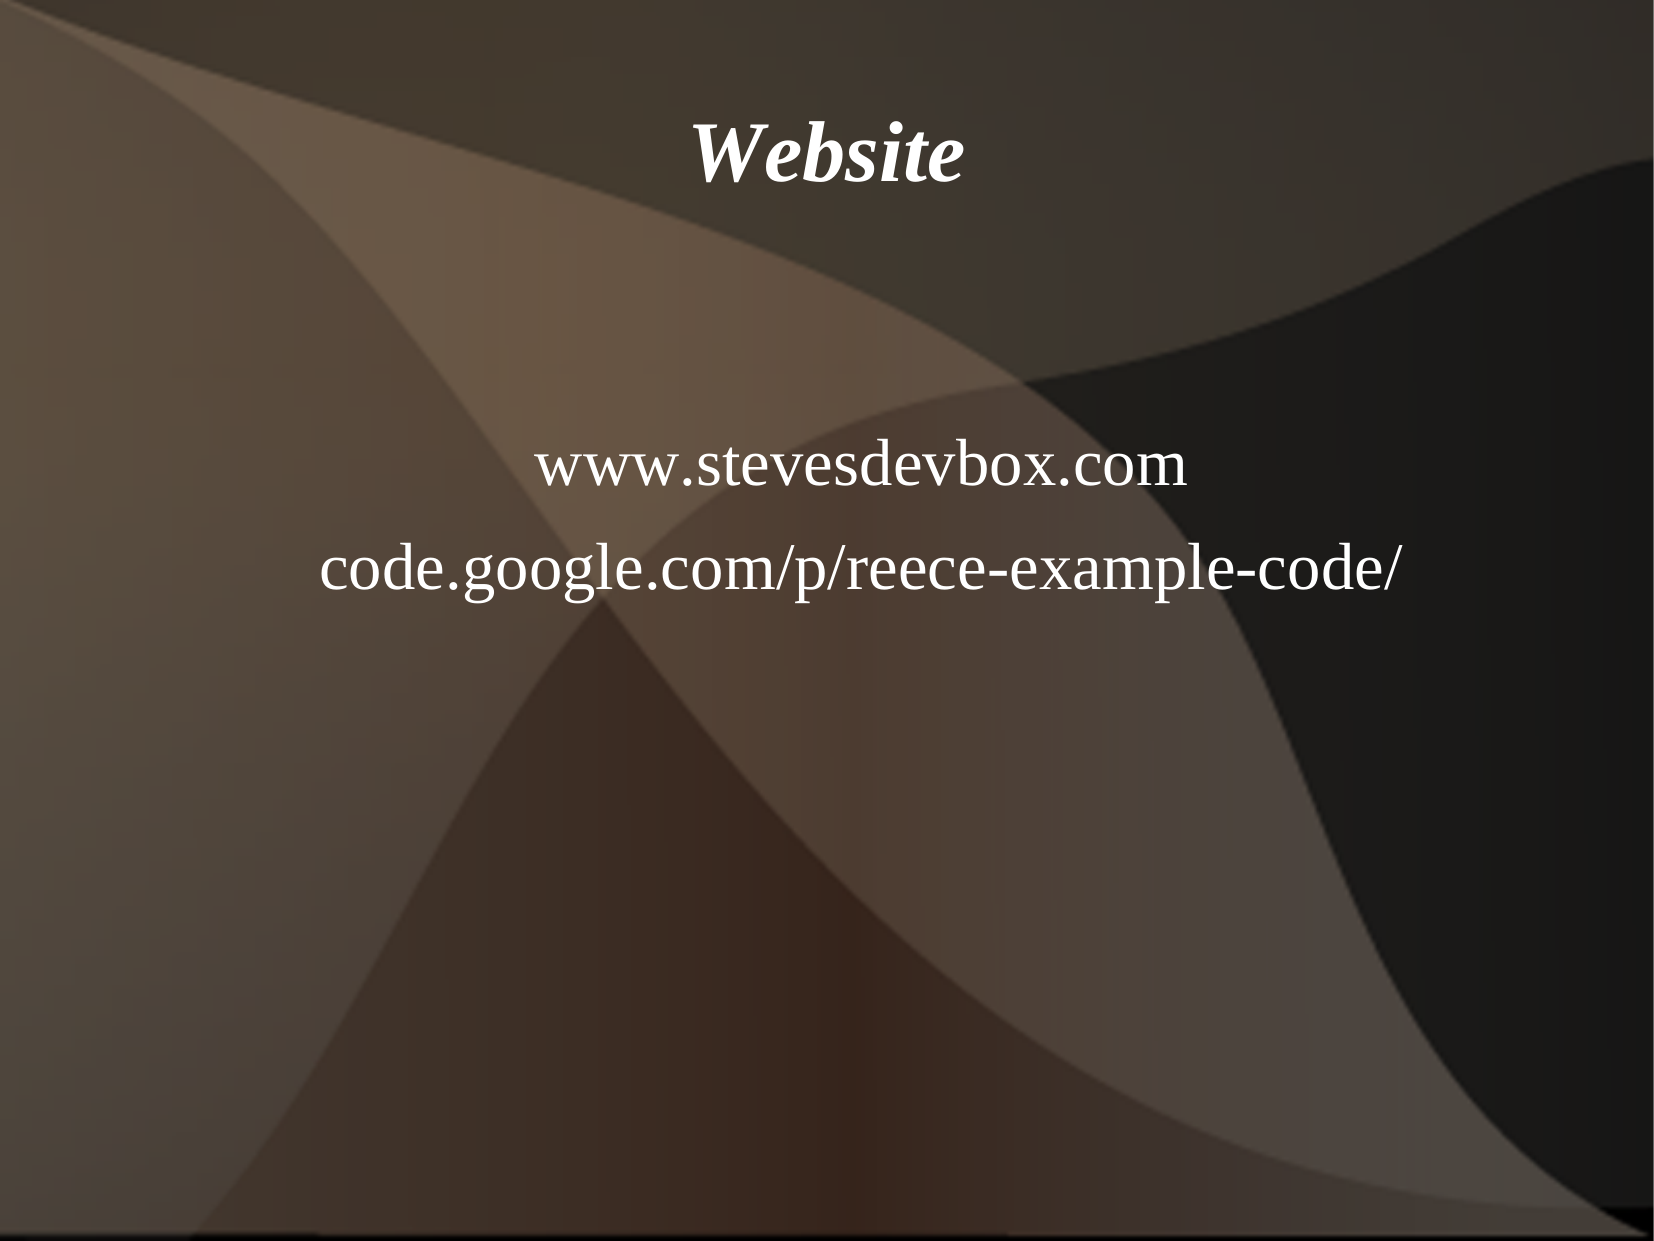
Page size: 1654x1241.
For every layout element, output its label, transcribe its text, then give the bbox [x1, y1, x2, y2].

list www.stevesdevbox.com code.google.com/p/reece-example-code/ [82, 426, 1571, 604]
title Website [82, 49, 1571, 257]
picture [0, 0, 1654, 1241]
